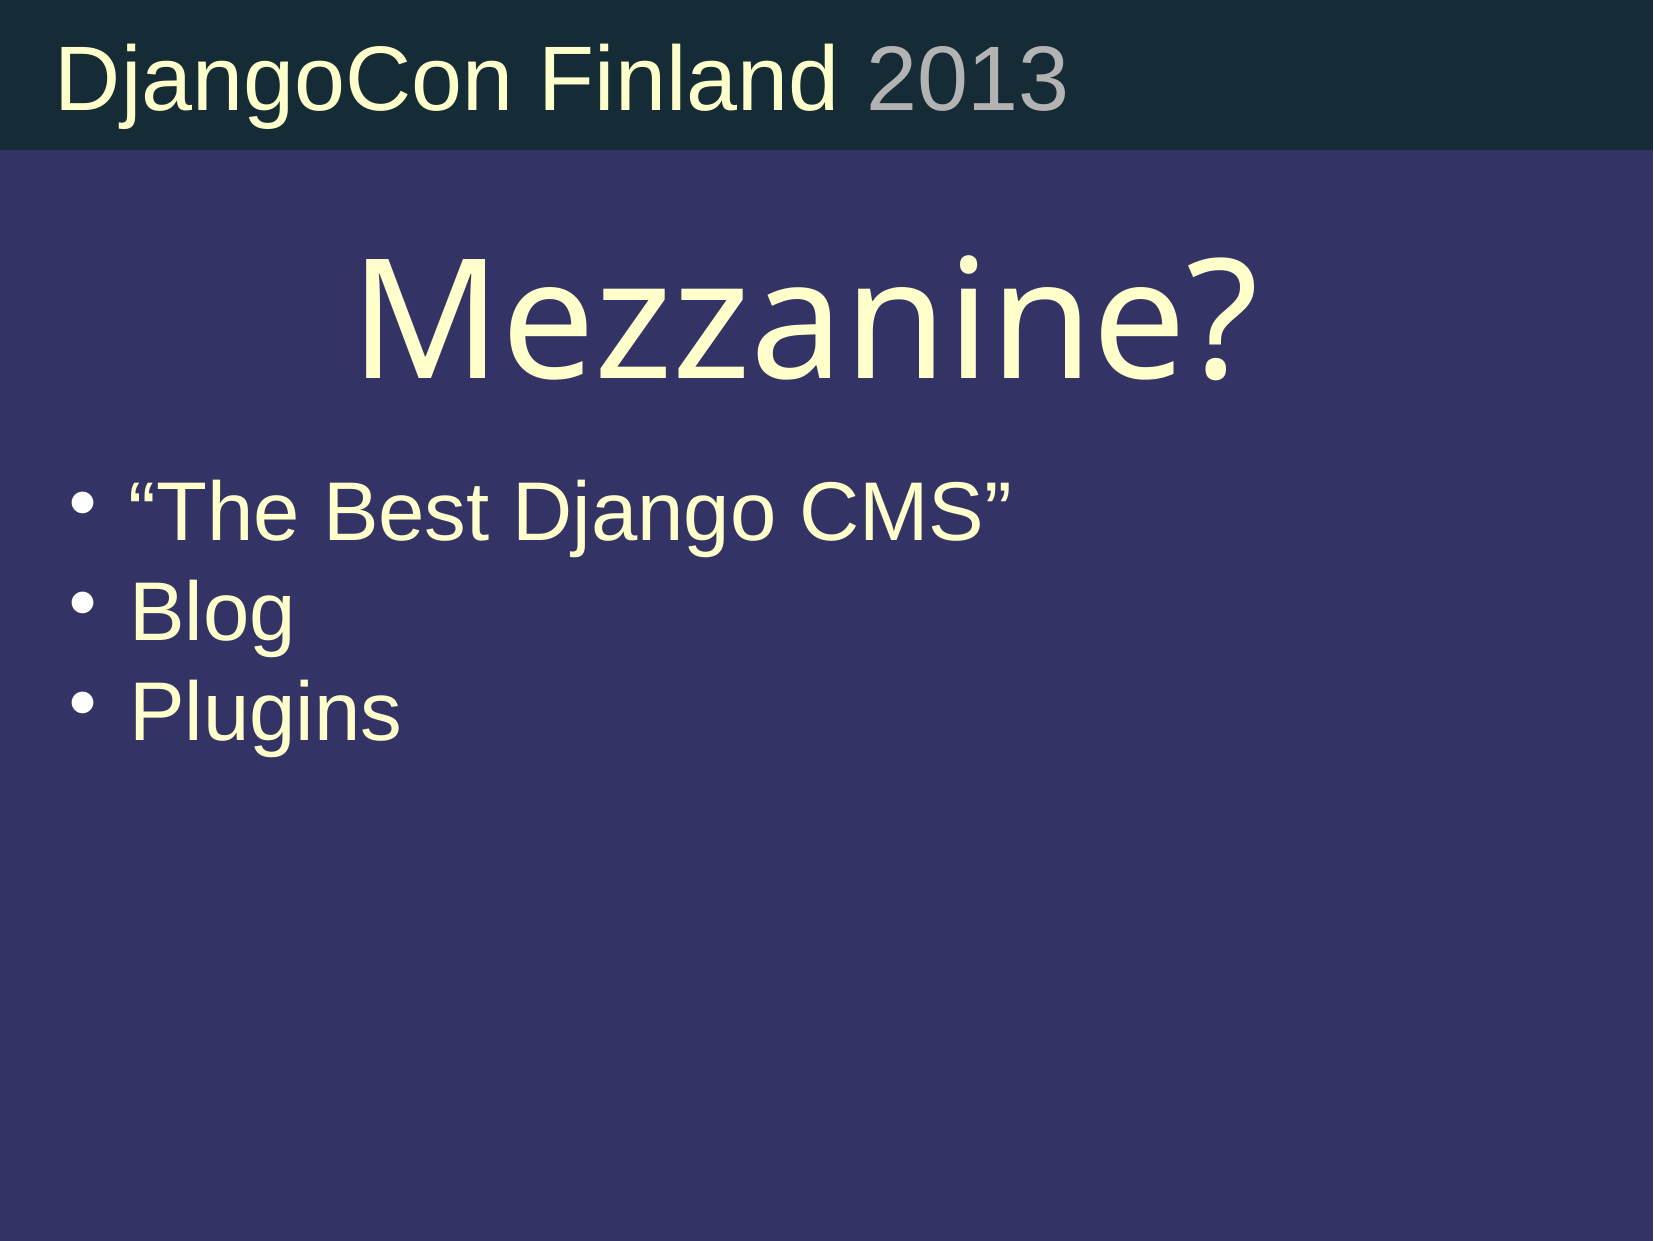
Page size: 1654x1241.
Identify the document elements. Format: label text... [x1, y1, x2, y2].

title DjangoCon Finland 2013 [37, 0, 1088, 131]
text_box [0, 0, 1653, 151]
subtitle Mezzanine? [26, 215, 1651, 413]
text_box “The Best Django CMS” Blog Plugins [53, 449, 1613, 1163]
